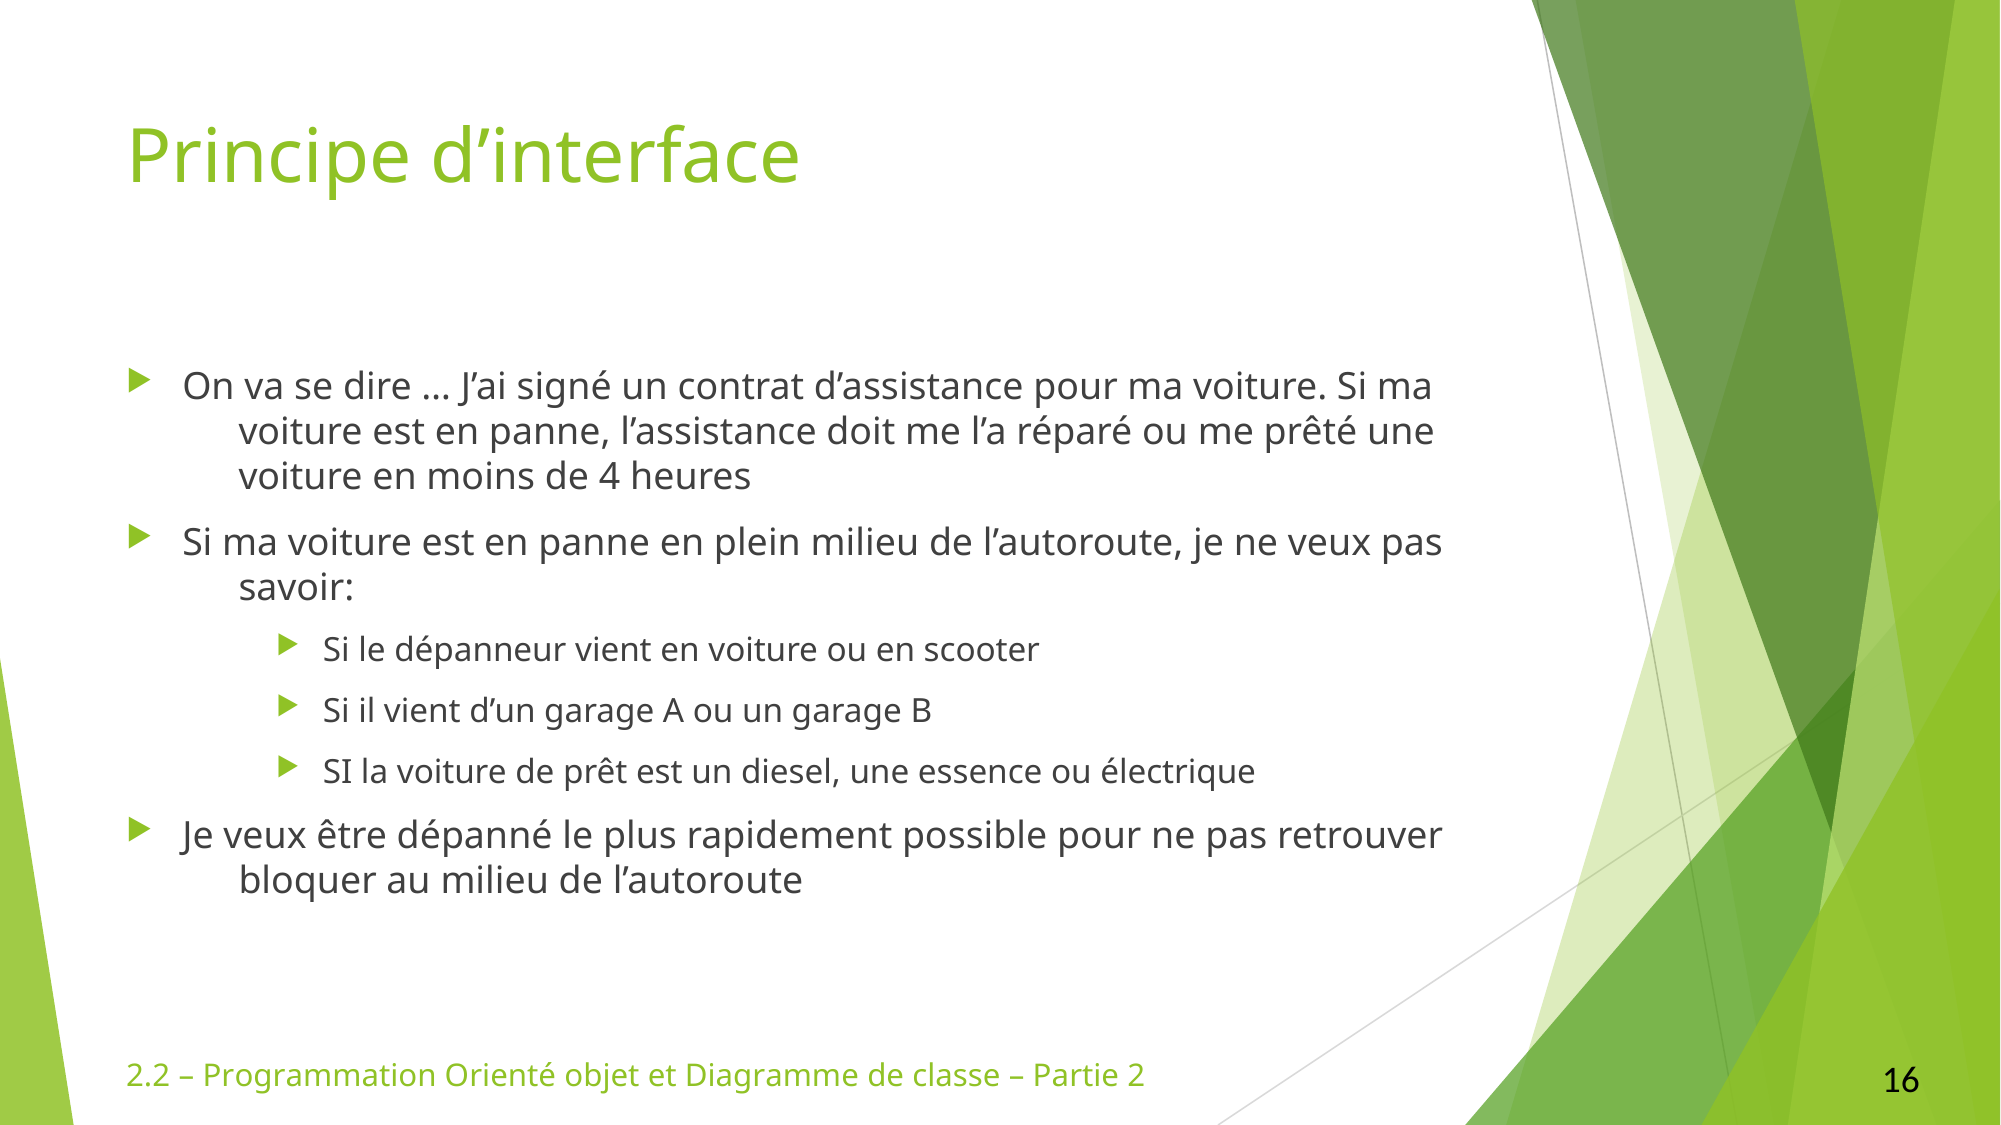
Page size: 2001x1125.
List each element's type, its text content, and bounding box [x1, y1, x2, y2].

text_box 2.2 – Programmation Orienté objet et Diagramme de classe – Partie 2 [111, 1047, 1210, 1109]
text_box [1866, 1047, 1979, 1108]
list On va se dire … J’ai signé un contrat d’assistance pour ma voiture. Si ma voiture est en panne, l’assistance doit me l’a réparé ou me prêté une voiture en moins de 4 heures Si ma voiture est en panne en plein milieu de l’autoroute, je ne veux pas savoir: Si le dépanneur vient en voiture ou en scooter Si il vient d’un garage A ou un garage B SI la voiture de prêt est un diesel, une essence ou électrique Je veux être dépanné le plus rapidement possible pour ne pas retrouver bloquer au milieu de l’autoroute [111, 354, 1522, 992]
title Principe d’interface [111, 99, 1522, 317]
